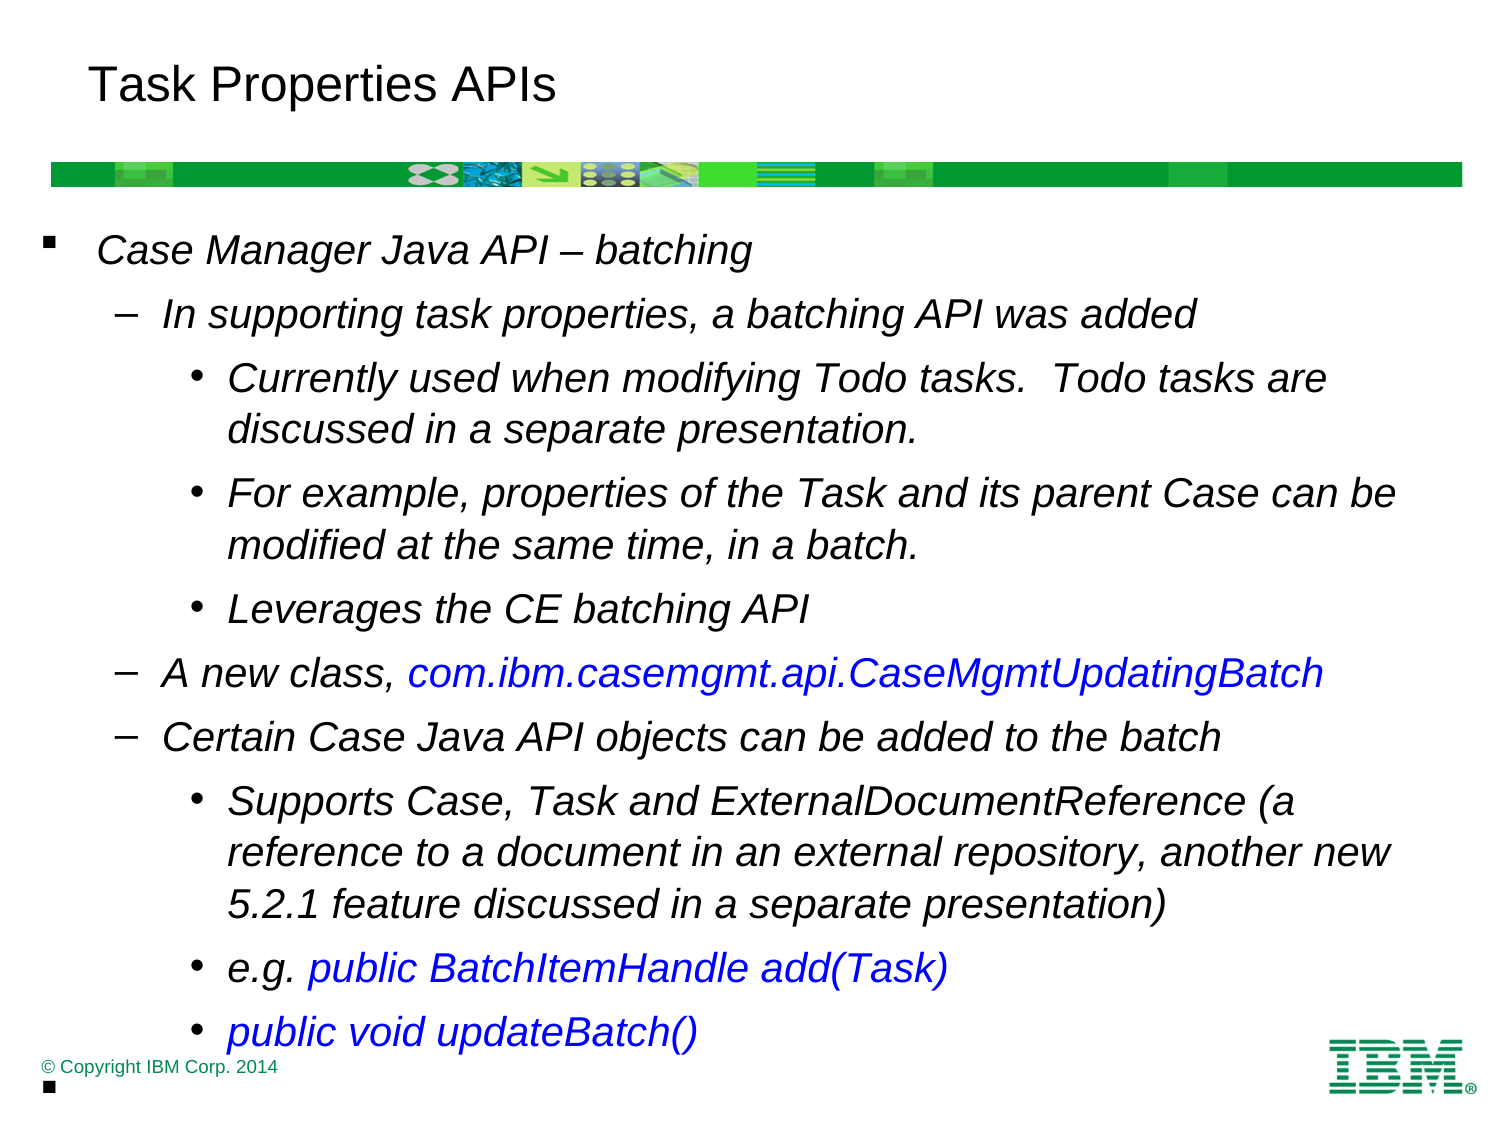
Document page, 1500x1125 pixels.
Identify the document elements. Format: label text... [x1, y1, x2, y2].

picture [50, 161, 1463, 189]
list Case Manager Java API – batching In supporting task properties, a batching API was added Currently used when modifying Todo tasks. Todo tasks are discussed in a separate presentation. For example, properties of the Task and its parent Case can be modified at the same time, in a batch. Leverages the CE batching API A new class, com.ibm.casemgmt.api.CaseMgmtUpdatingBatch Certain Case Java API objects can be added to the batch Supports Case, Task and ExternalDocumentReference (a reference to a document in an external repository, another new 5.2.1 feature discussed in a separate presentation) e.g. public BatchItemHandle add(Task) public void updateBatch() [24, 212, 1463, 1125]
title Task Properties APIs [72, 42, 1258, 119]
picture [1463, 1037, 1479, 1096]
